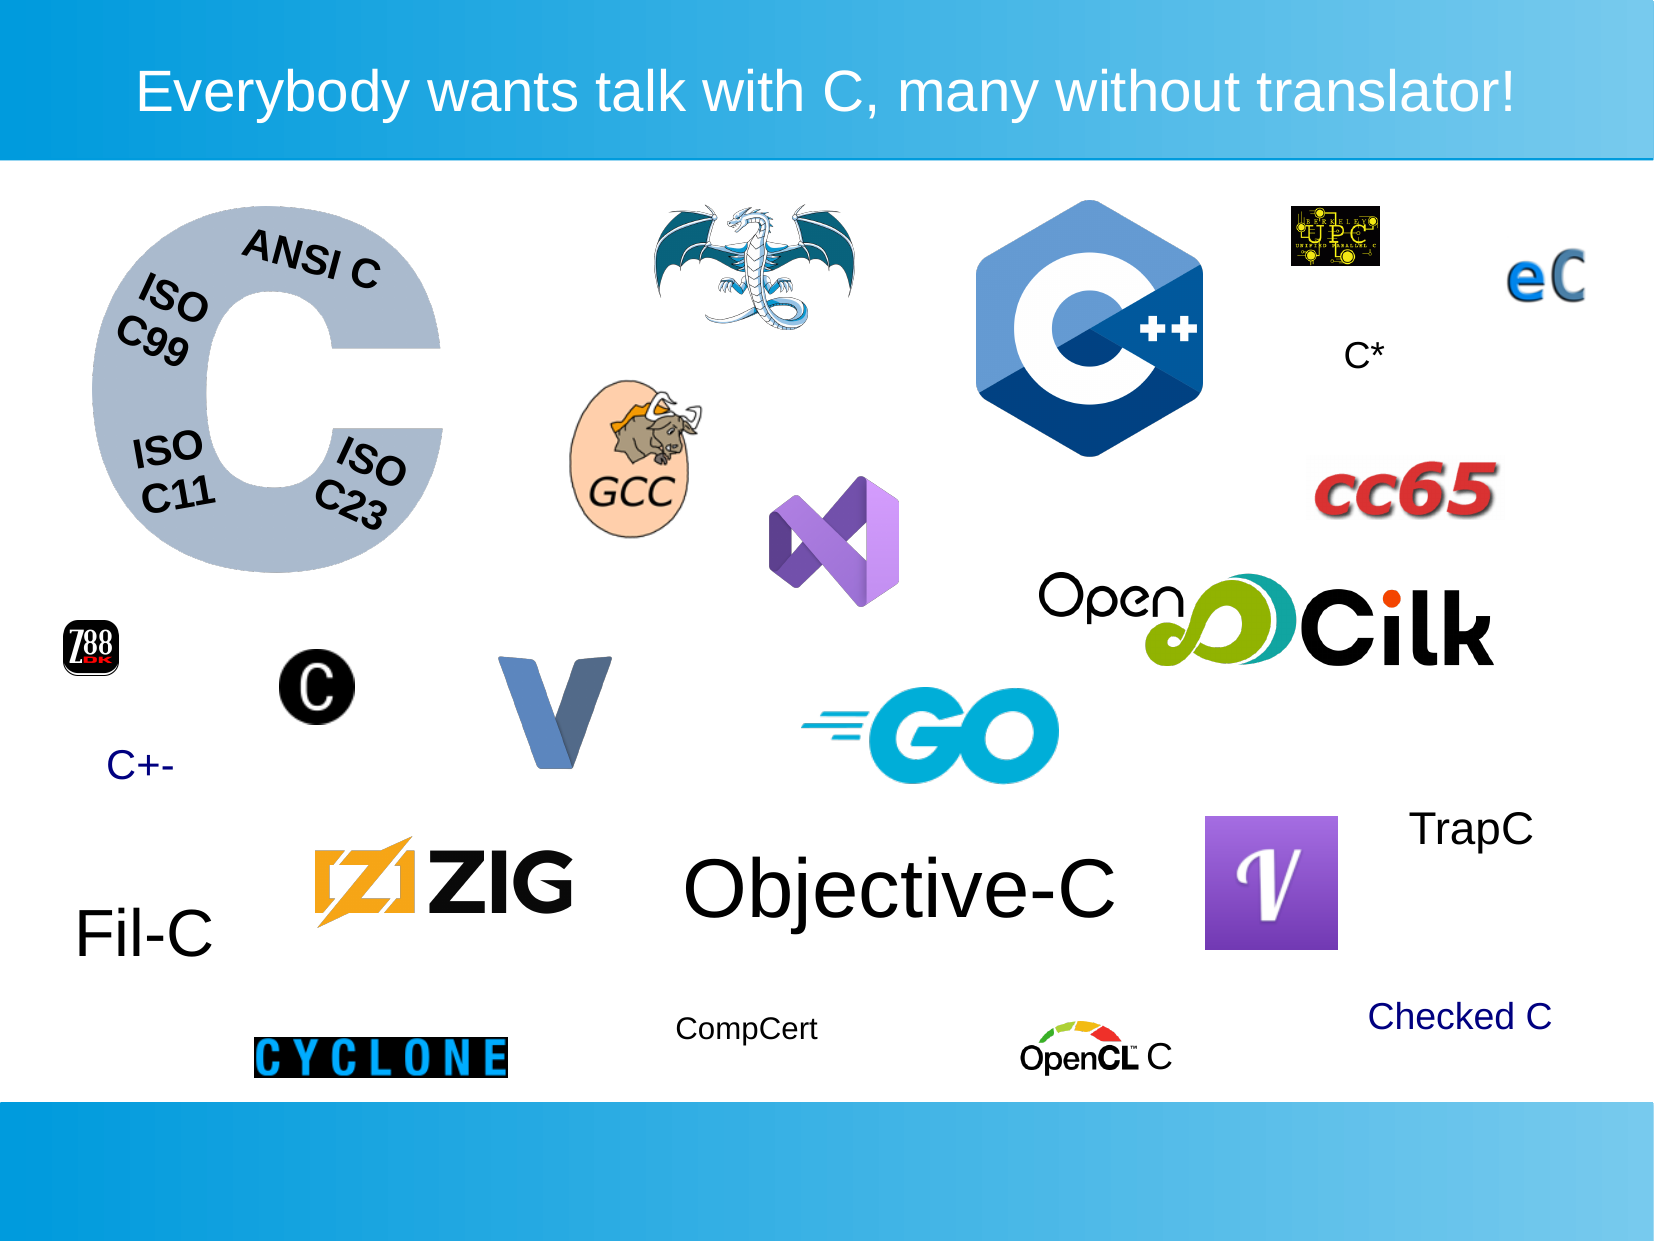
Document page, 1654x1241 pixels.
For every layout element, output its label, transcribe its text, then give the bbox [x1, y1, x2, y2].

picture [1505, 236, 1587, 317]
picture [896, 687, 1059, 759]
picture [763, 470, 905, 613]
text_box C* [1328, 327, 1418, 384]
picture [92, 206, 443, 573]
text_box CompCert [660, 1004, 851, 1054]
text_box Checked C [1352, 987, 1630, 1044]
picture [567, 378, 704, 541]
picture [475, 626, 635, 786]
text_box ISO C99 [92, 248, 245, 396]
title Everybody wants talk with C, many without translator! [0, 17, 1654, 166]
picture [801, 687, 1059, 785]
text_box TrapC [1393, 795, 1560, 908]
picture [315, 836, 575, 928]
picture [654, 204, 855, 330]
text_box C [1131, 1027, 1188, 1085]
picture [1205, 816, 1338, 950]
picture [63, 620, 119, 676]
picture [279, 649, 355, 725]
text_box Objective-C [668, 834, 1133, 943]
picture [976, 200, 1203, 457]
picture [1291, 206, 1380, 266]
text_box ANSI C [221, 207, 409, 313]
picture [414, 1045, 420, 1069]
picture [985, 712, 1033, 760]
picture [1039, 572, 1494, 666]
text_box C+- [91, 734, 225, 815]
text_box ISO C23 [290, 411, 443, 560]
picture [254, 1037, 508, 1078]
picture [1306, 455, 1505, 520]
picture [1020, 1021, 1139, 1076]
text_box Fil-C [59, 889, 238, 979]
text_box ISO C11 [113, 407, 255, 580]
